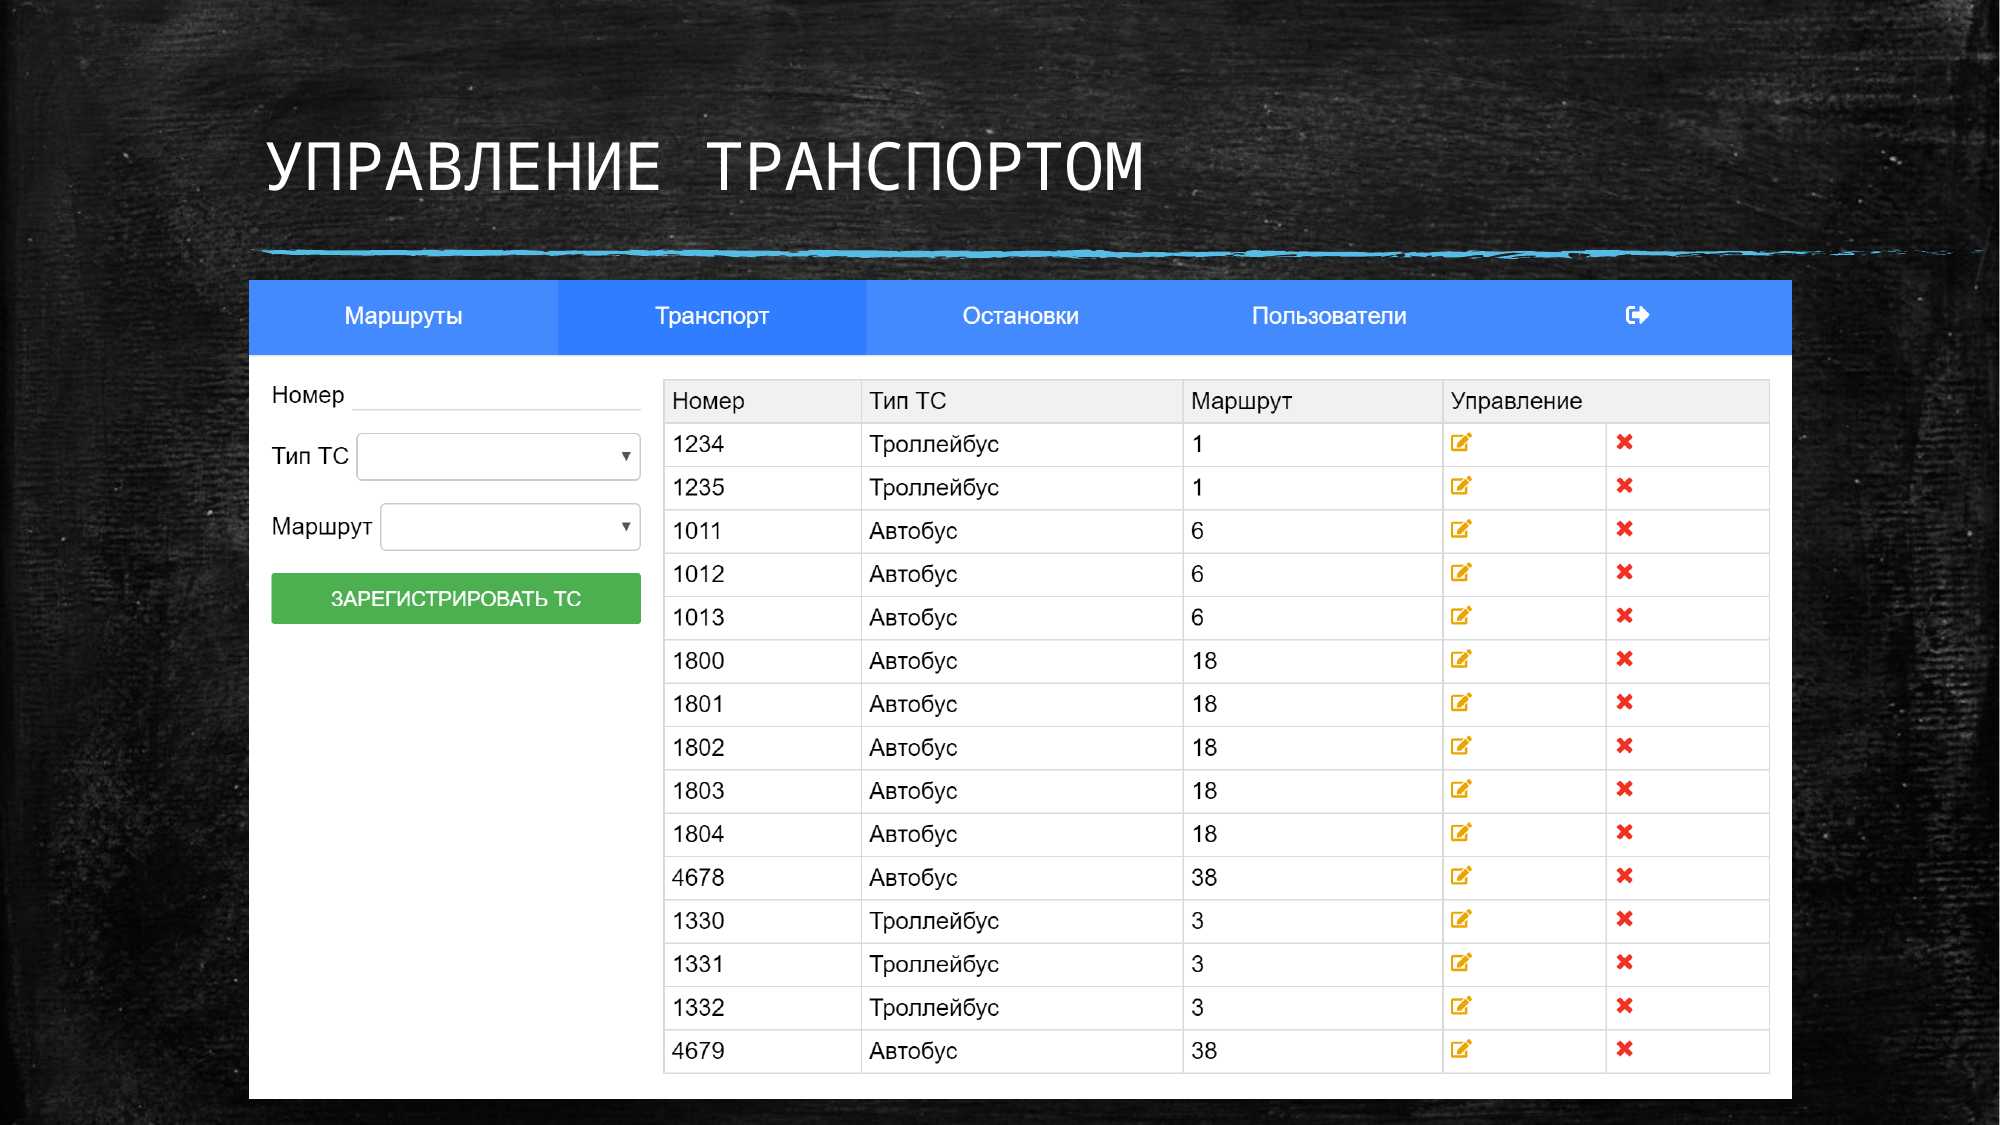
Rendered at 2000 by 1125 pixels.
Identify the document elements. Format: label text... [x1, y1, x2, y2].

picture [249, 280, 1792, 1099]
title УПРАВЛЕНИЕ ТРАНСПОРТОМ [249, 45, 1750, 213]
